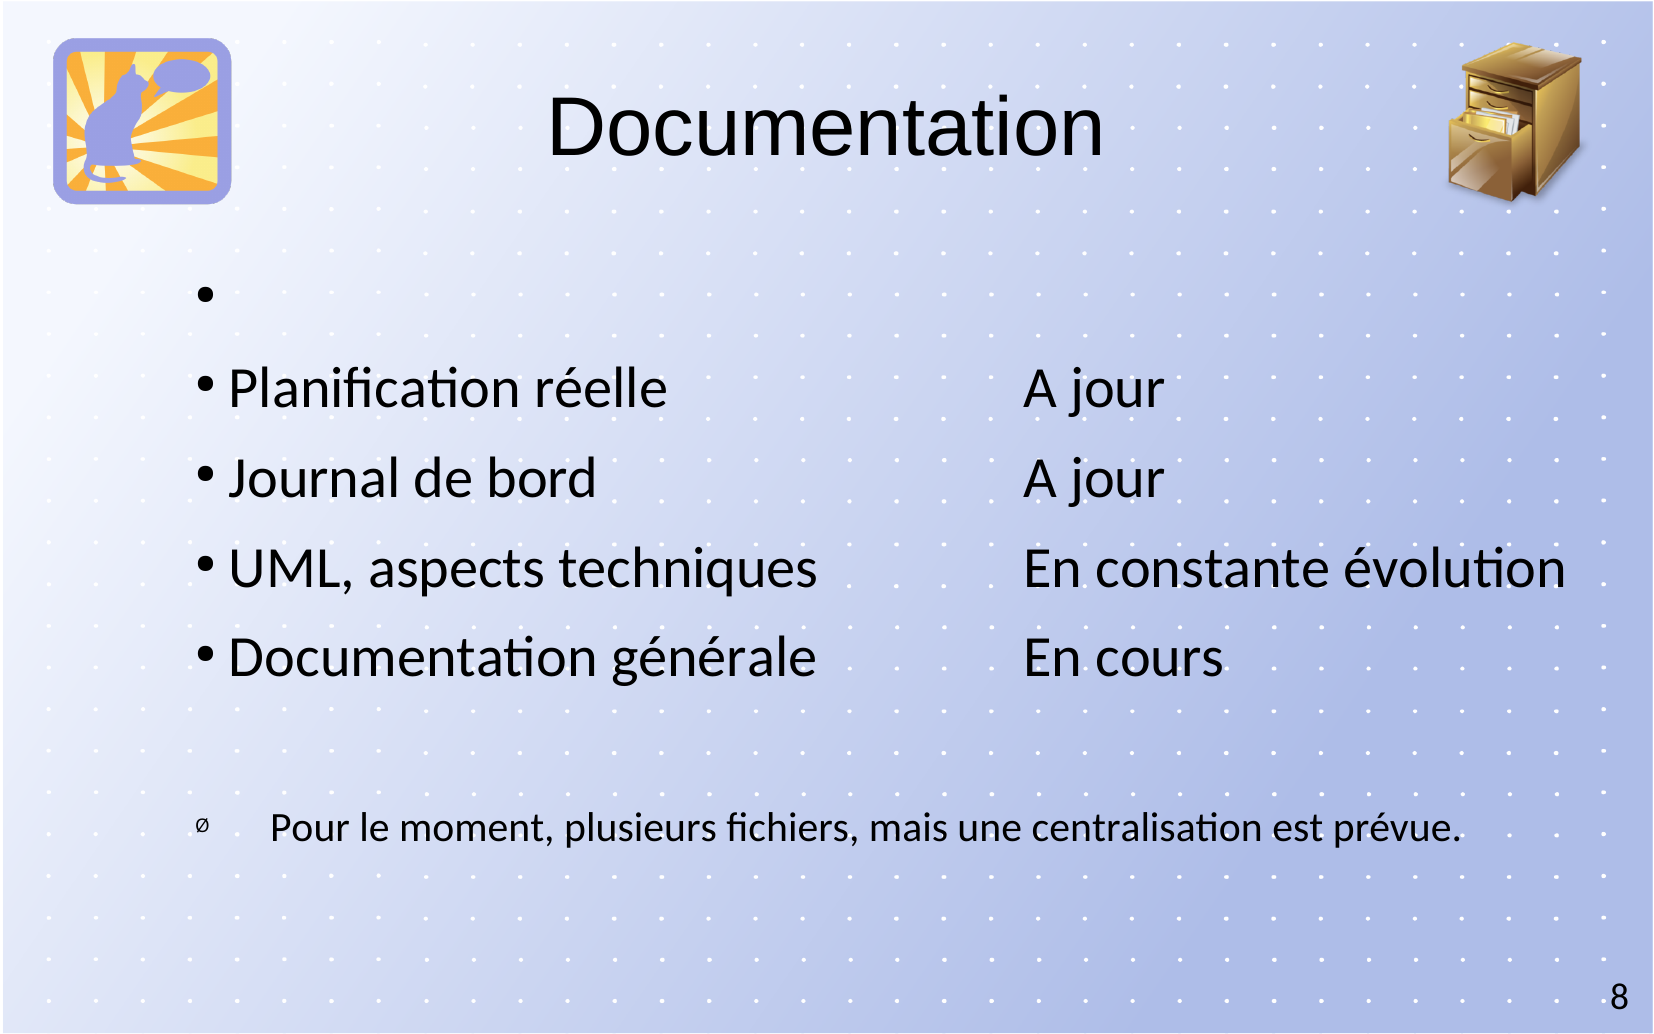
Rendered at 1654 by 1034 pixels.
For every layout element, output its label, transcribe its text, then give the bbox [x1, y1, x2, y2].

text_box 8 [1595, 964, 1642, 1025]
picture [1428, 32, 1607, 210]
text_box Planification réelle A jour Journal de bord A jour UML, aspects techniques En constante évolution Documentation générale En cours Pour le moment, plusieurs fichiers, mais une centralisation est prévue. [82, 256, 1595, 927]
picture [47, 32, 237, 210]
text_box Documentation [82, 41, 1571, 214]
